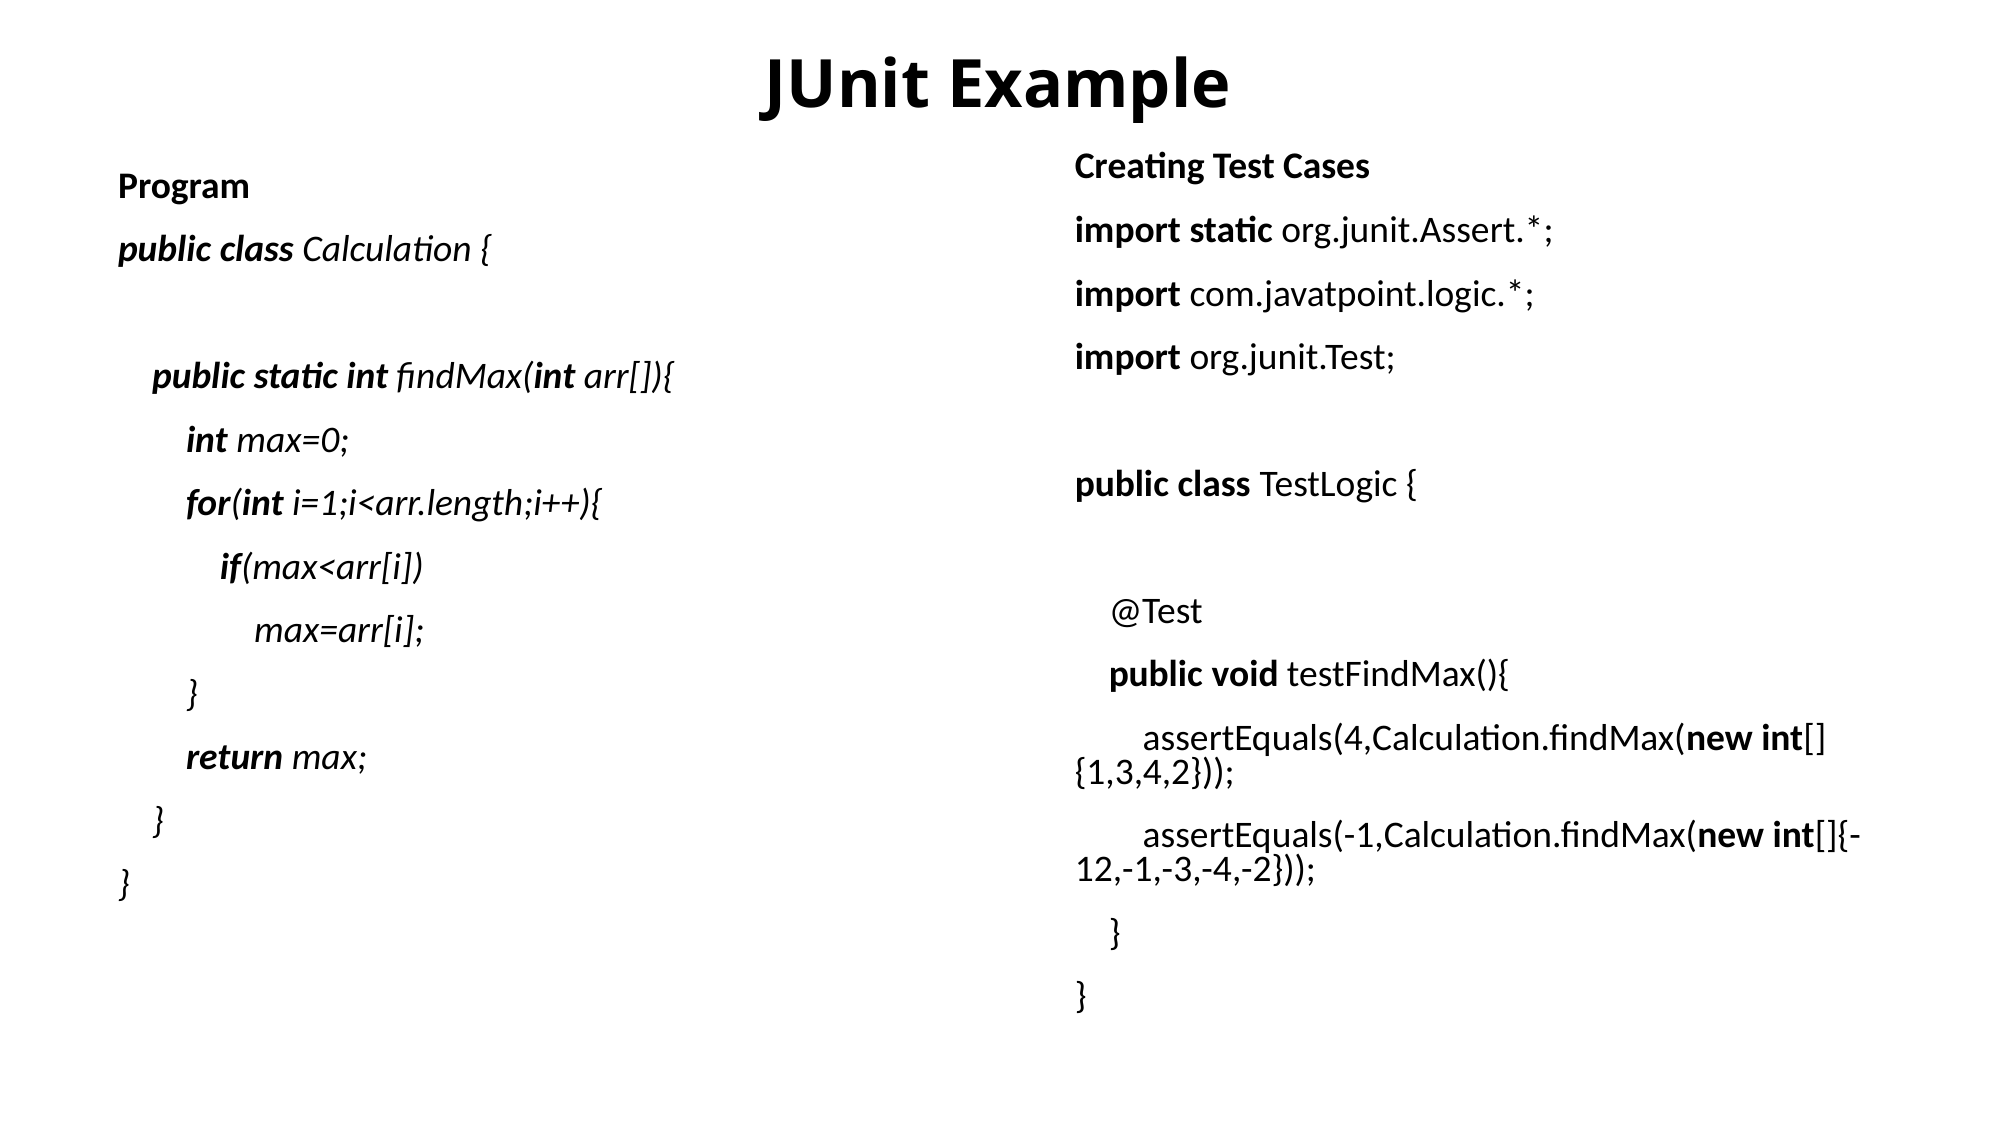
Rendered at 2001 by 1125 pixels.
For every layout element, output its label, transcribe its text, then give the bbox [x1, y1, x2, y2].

list Program public class Calculation { public static int findMax(int arr[]){ int max=0; for(int i=1;i<arr.length;i++){ if(max<arr[i]) max=arr[i]; } return max; } } [118, 171, 922, 1069]
list Creating Test Cases import static org.junit.Assert.*; import com.javatpoint.logic.*; import org.junit.Test; public class TestLogic { @Test public void testFindMax(){ assertEquals(4,Calculation.findMax(new int[]{1,3,4,2})); assertEquals(-1,Calculation.findMax(new int[]{-12,-1,-3,-4,-2})); } } [1074, 151, 1917, 1125]
text_box JUnit Example [177, 12, 1819, 154]
